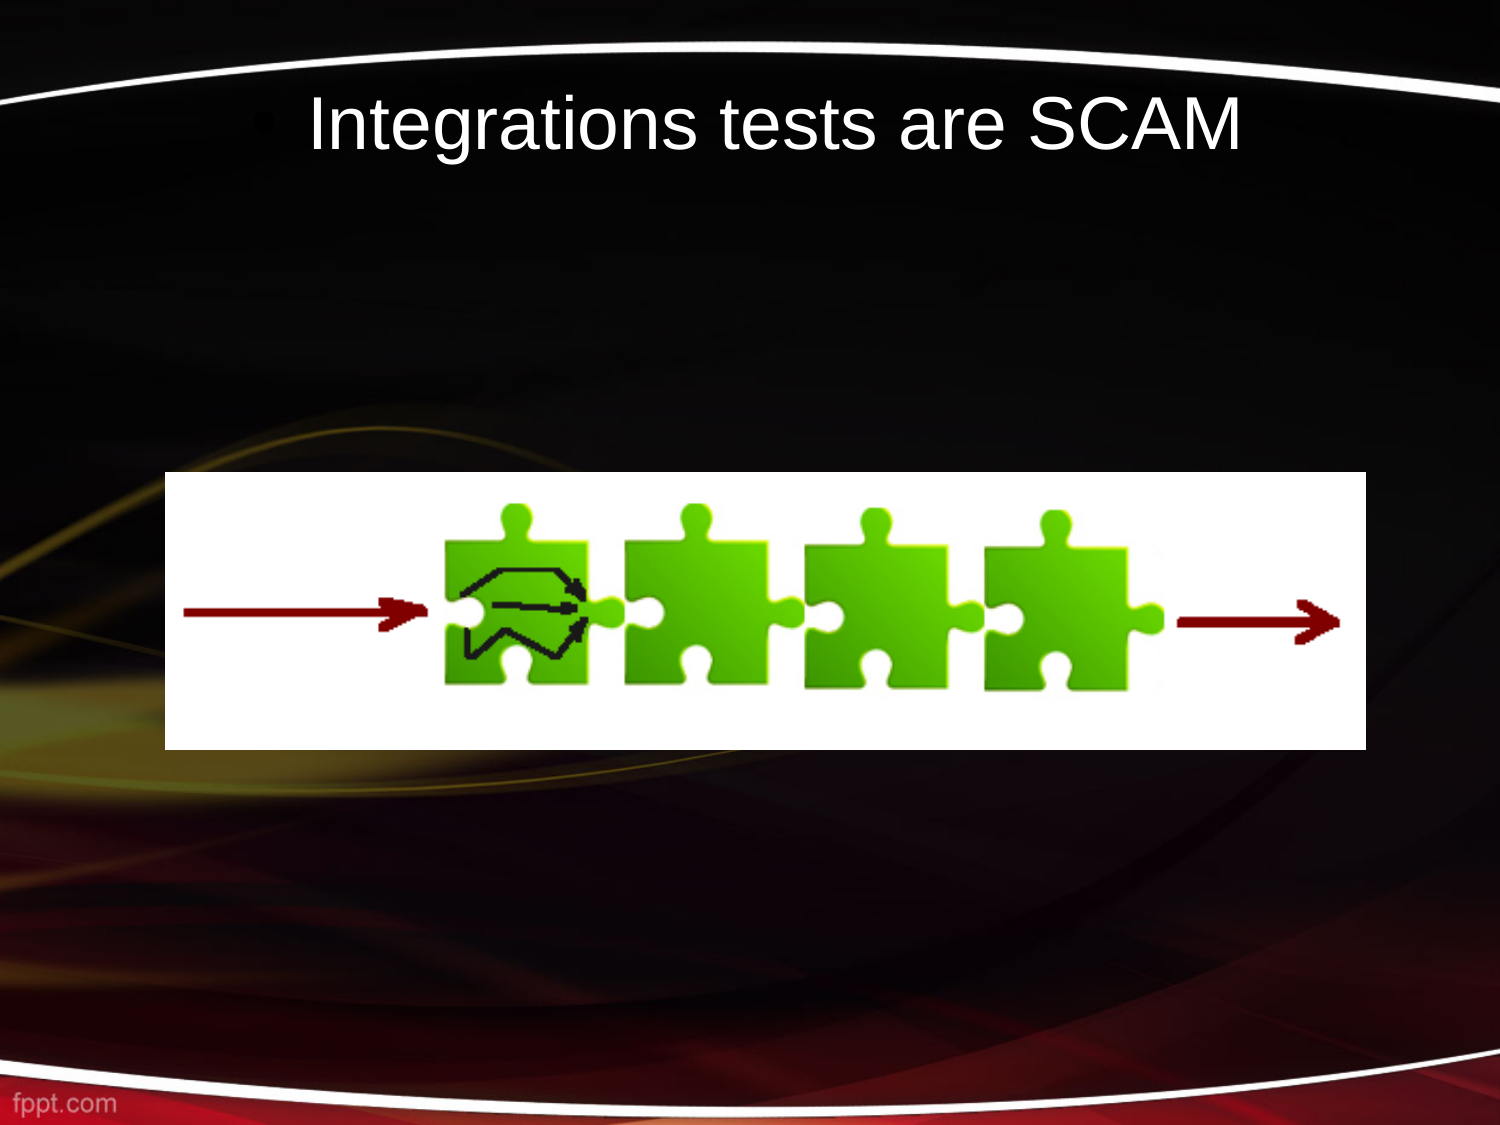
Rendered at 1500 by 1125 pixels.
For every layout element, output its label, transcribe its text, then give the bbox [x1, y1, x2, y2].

list Integrations tests are SCAM [90, 45, 1406, 196]
picture [0, 0, 1500, 1125]
